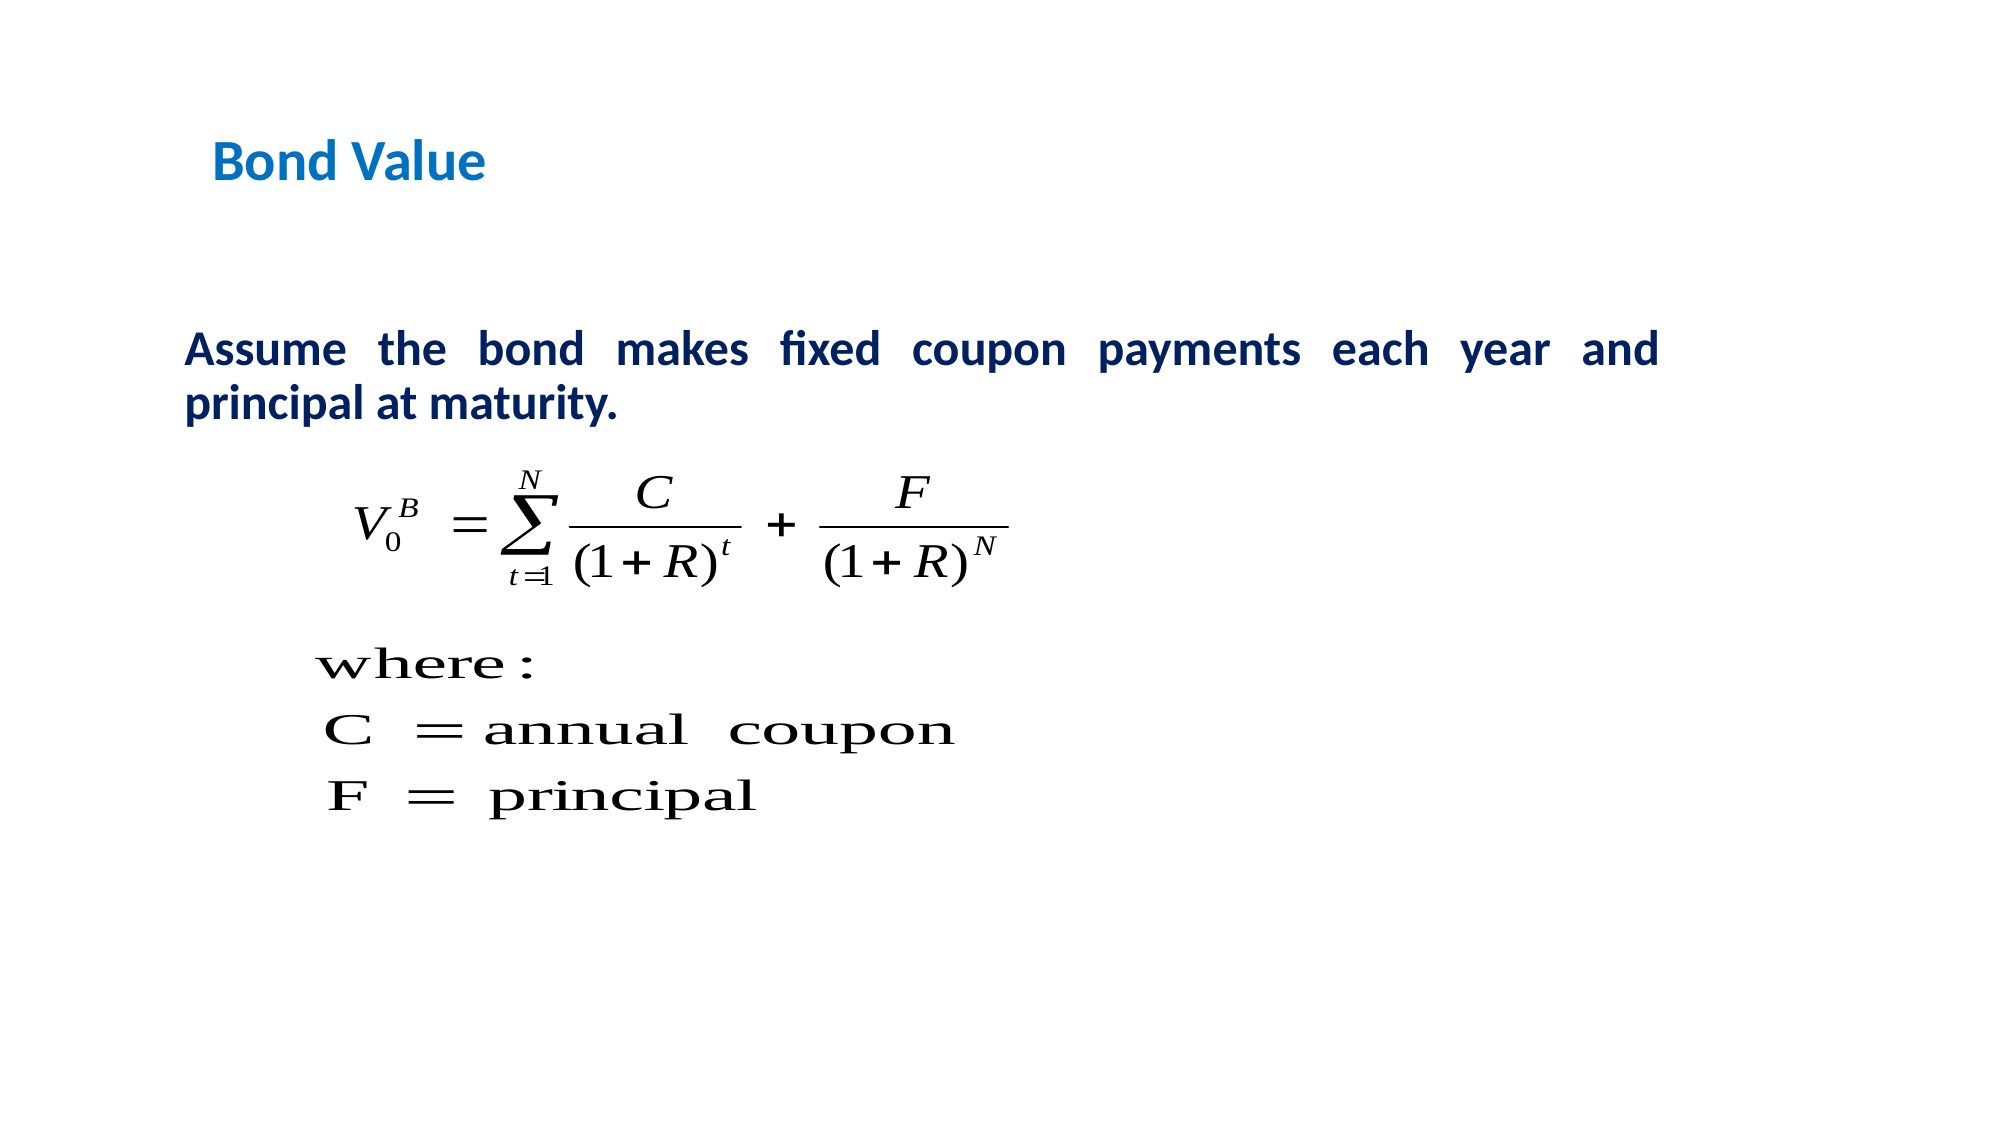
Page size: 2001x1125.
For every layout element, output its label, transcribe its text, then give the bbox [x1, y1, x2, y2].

text_box Bond Value [197, 114, 1724, 200]
chart [297, 638, 972, 829]
list Assume the bond makes fixed coupon payments each year and principal at maturity. [169, 315, 1676, 850]
chart [344, 458, 1024, 596]
